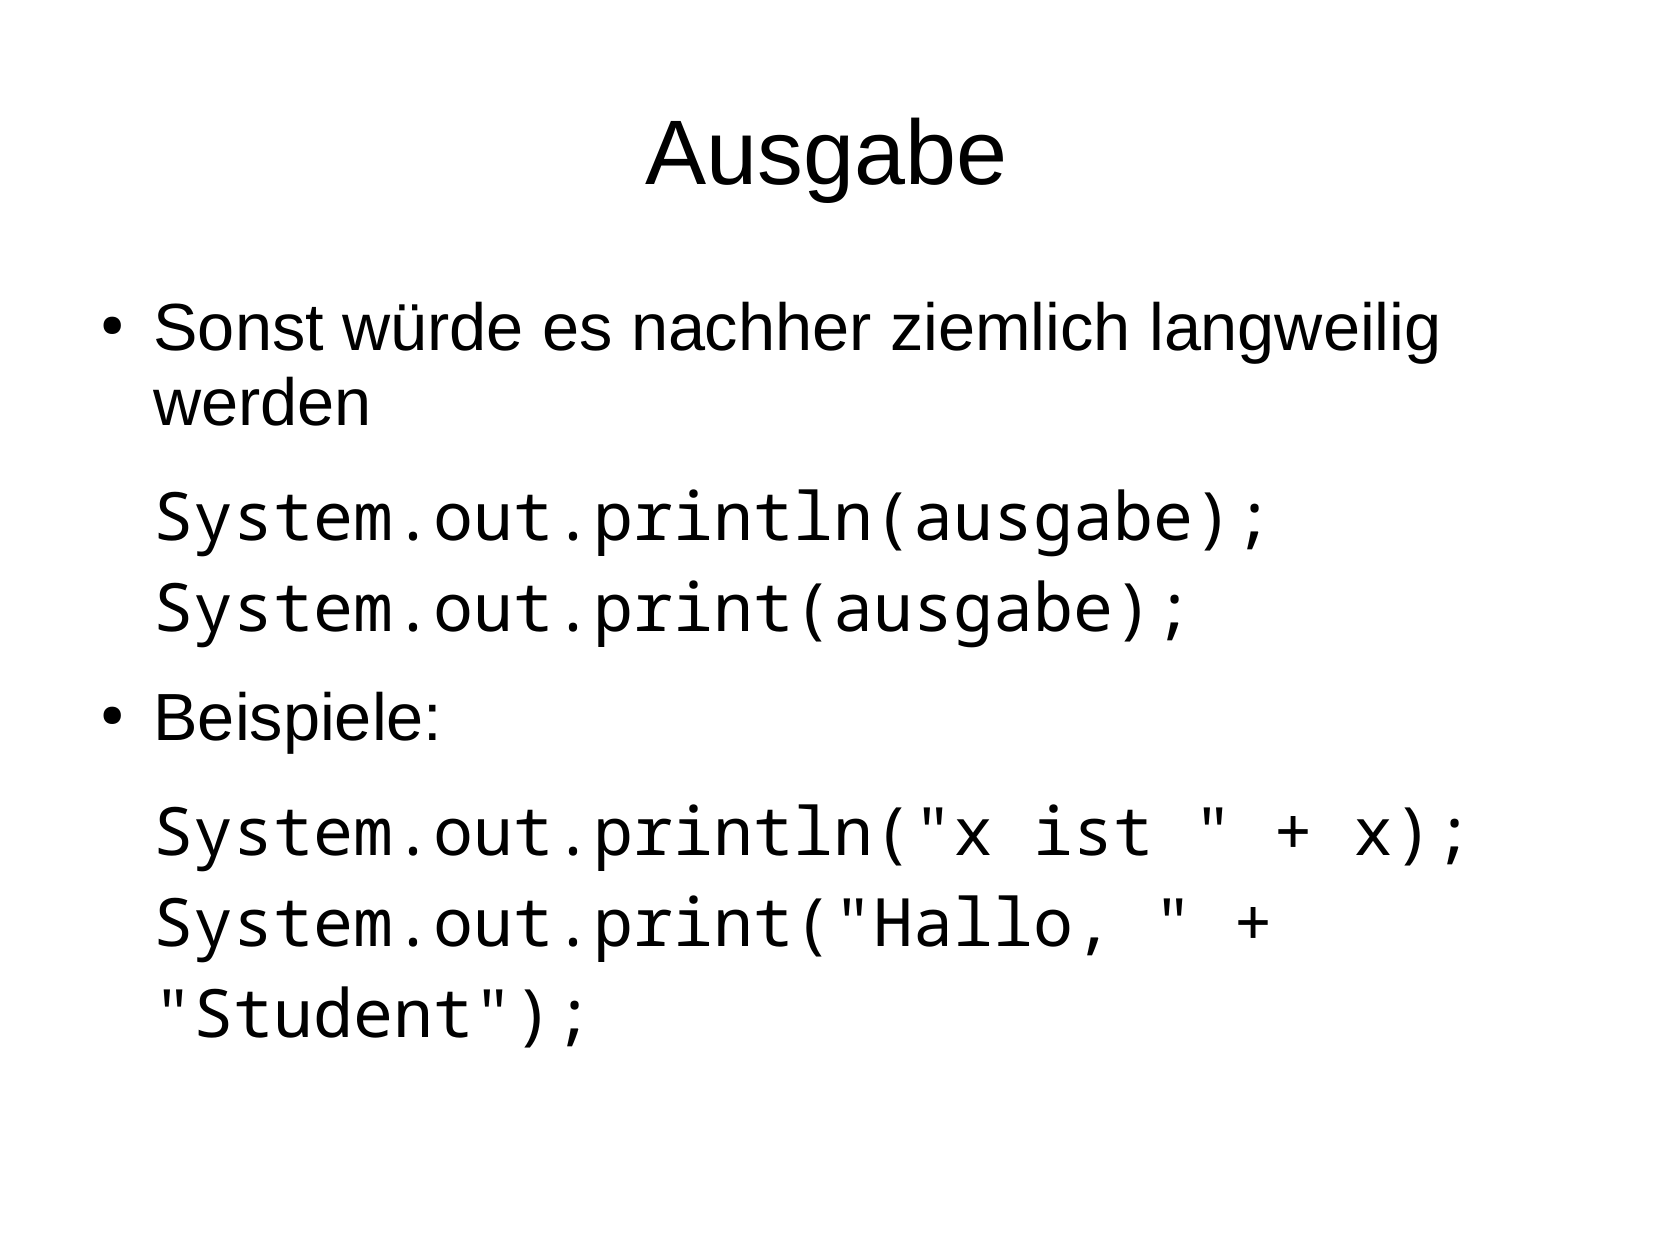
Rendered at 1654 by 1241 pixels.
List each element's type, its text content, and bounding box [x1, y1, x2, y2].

title Ausgabe [82, 49, 1571, 257]
list Sonst würde es nachher ziemlich langweilig werden System.out.println(ausgabe); System.out.print(ausgabe); Beispiele: System.out.println("x ist " + x); System.out.print("Hallo, " + "Student"); [82, 290, 1571, 1109]
